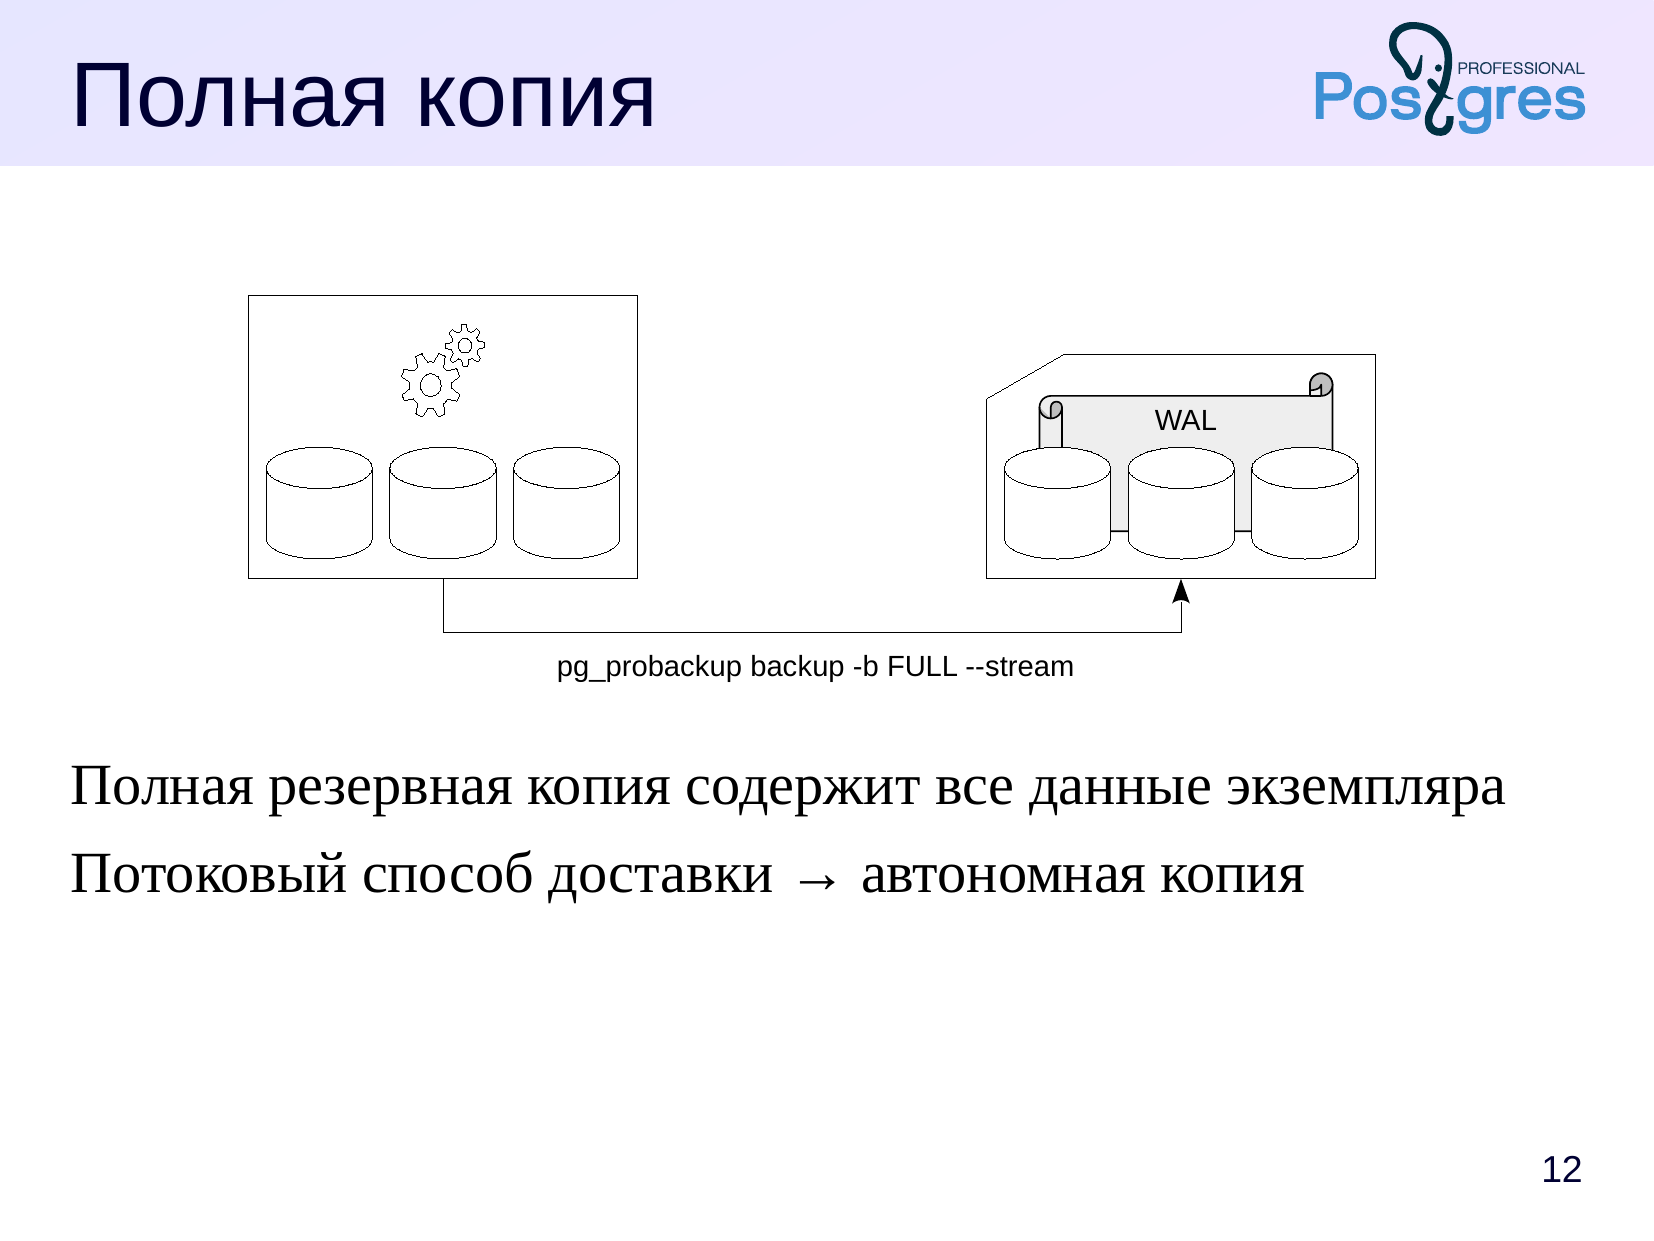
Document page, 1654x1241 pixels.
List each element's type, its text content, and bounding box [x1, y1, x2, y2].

title Полная копия [70, 43, 1241, 147]
text_box [986, 354, 1376, 579]
text_box WAL [1039, 387, 1333, 532]
text_box [248, 295, 638, 579]
list Полная резервная копия содержит все данные экземпляра Потоковый способ доставки → автономная копия [70, 752, 1583, 1159]
text_box WAL [1039, 411, 1062, 448]
text_box pg_probackup backup -b FULL --stream [465, 642, 1167, 691]
